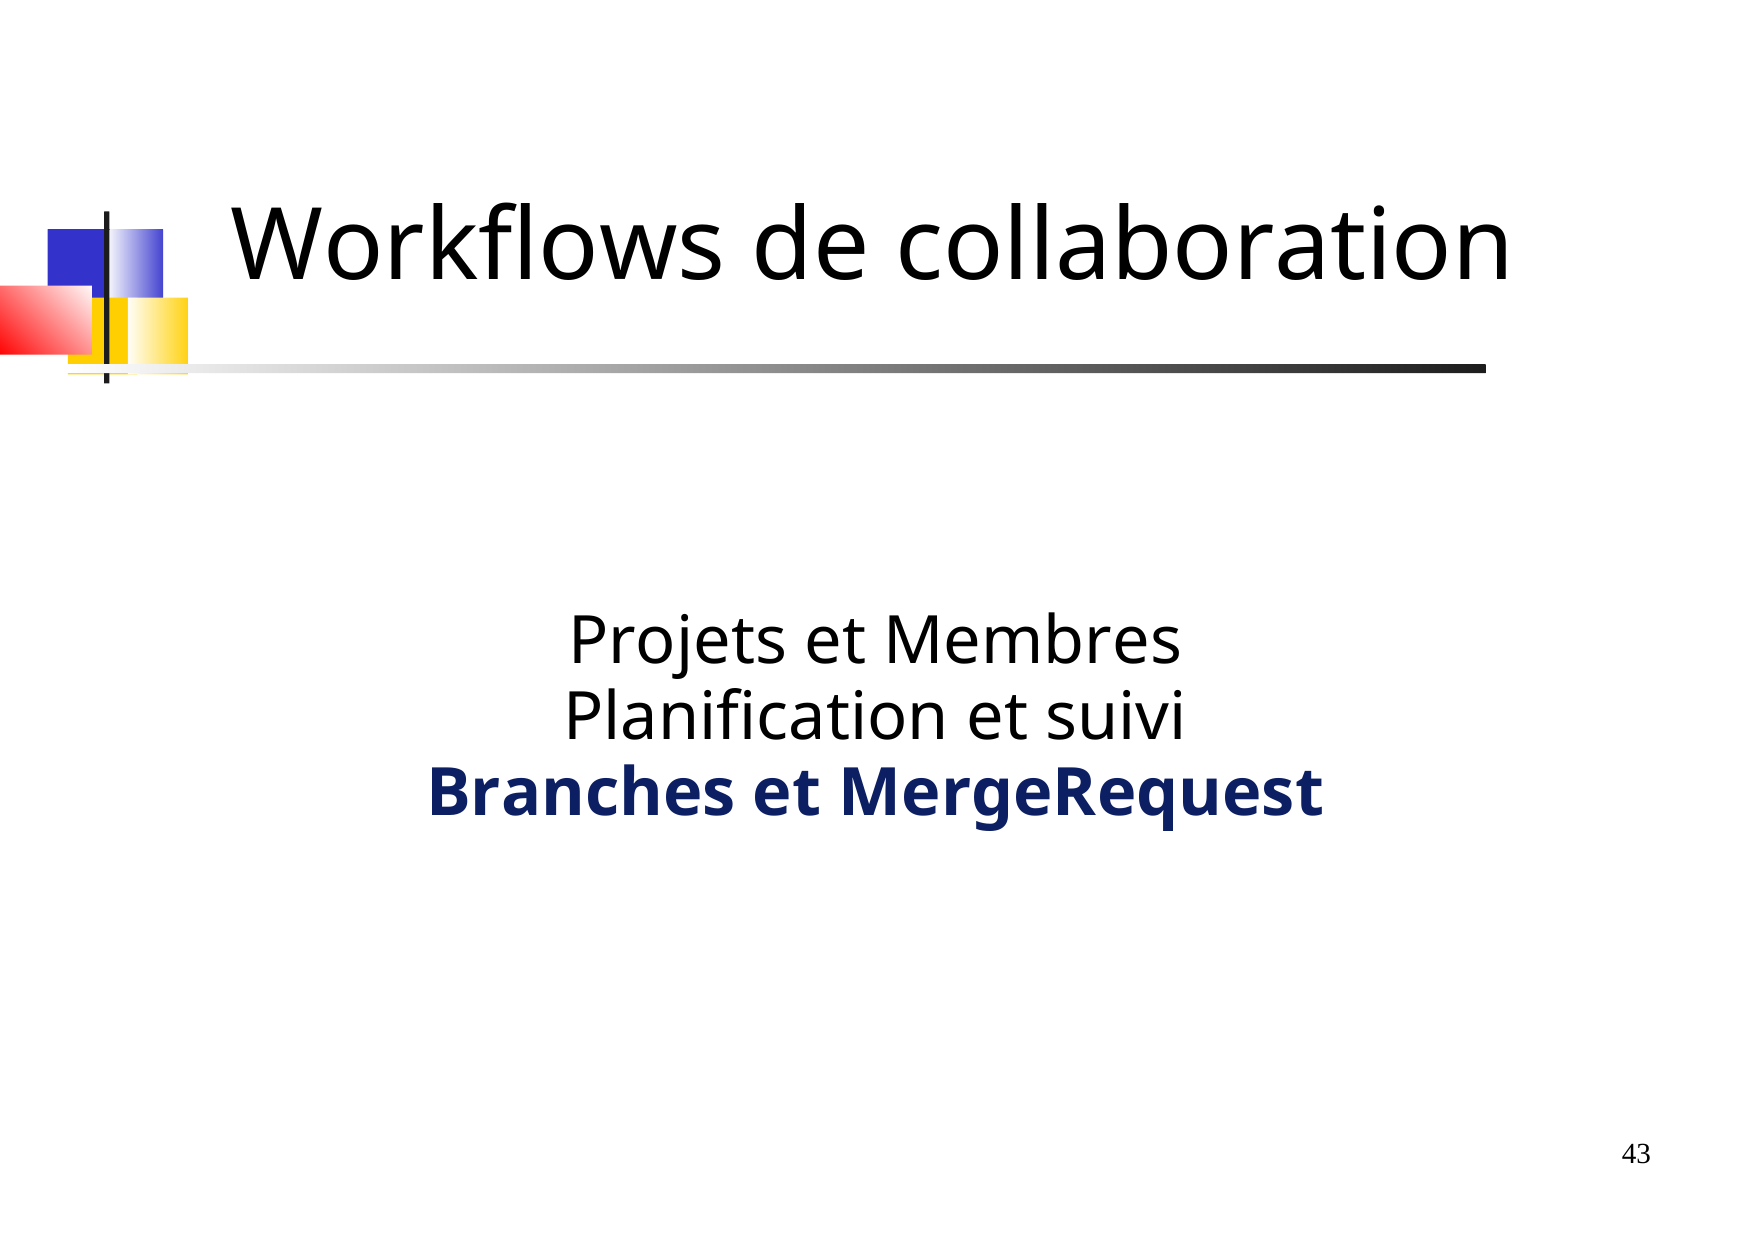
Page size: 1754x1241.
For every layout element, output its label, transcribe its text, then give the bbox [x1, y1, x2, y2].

subtitle Projets et Membres Planification et suivi Branches et MergeRequest [179, 371, 1567, 1091]
title Workflows de collaboration [179, 139, 1567, 351]
